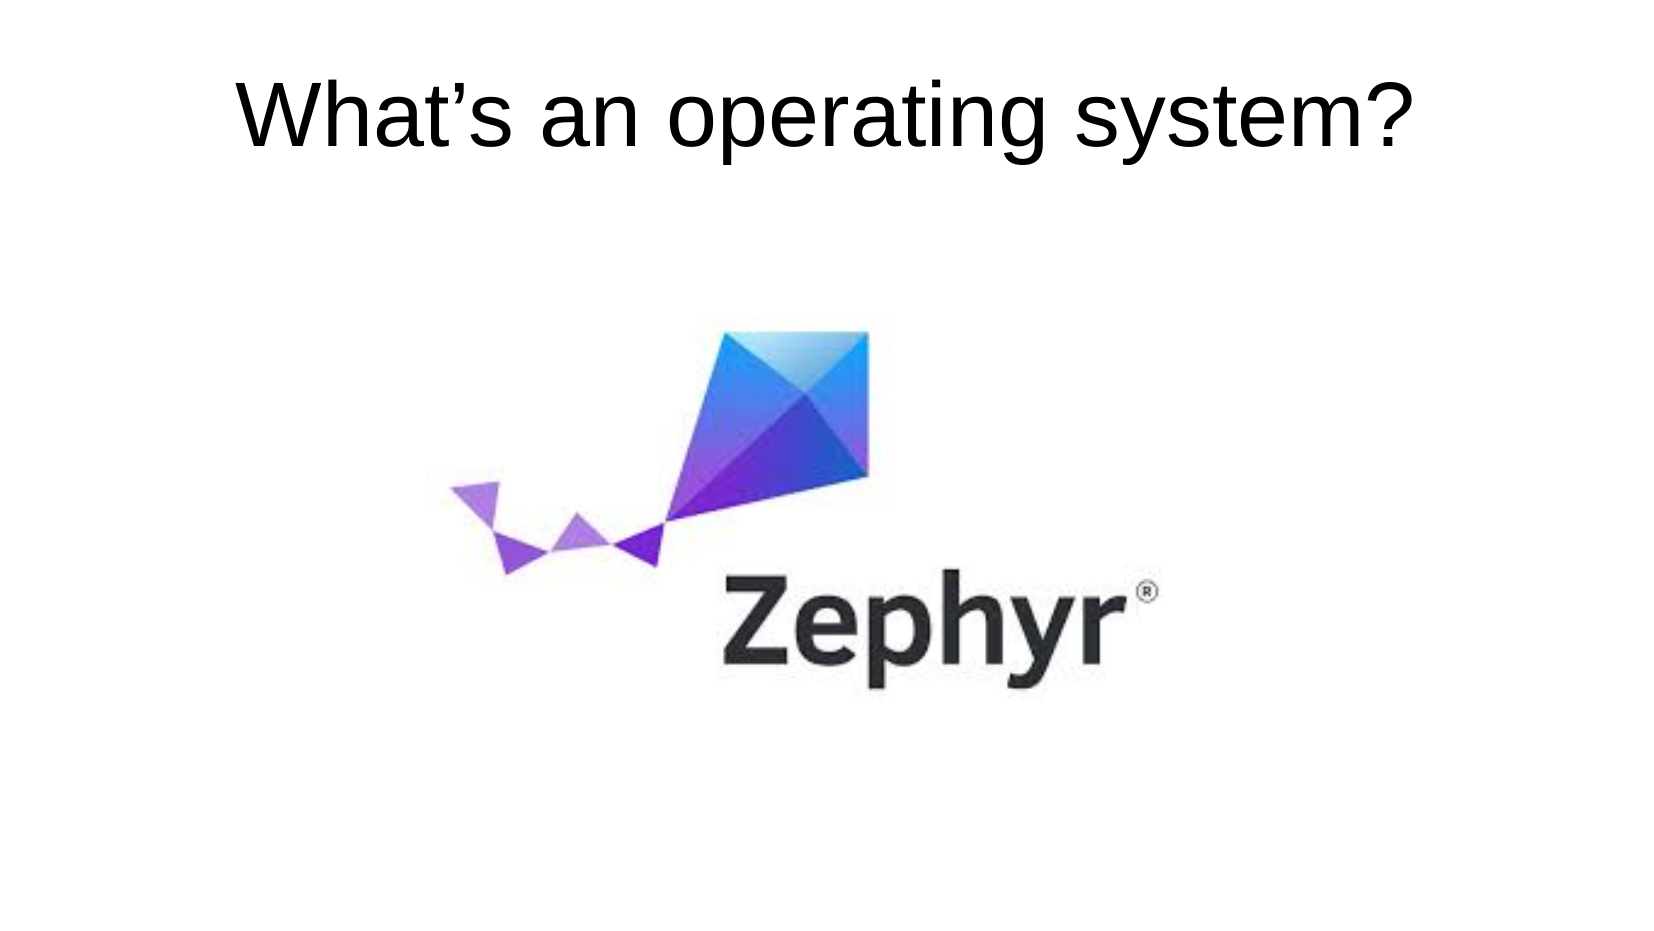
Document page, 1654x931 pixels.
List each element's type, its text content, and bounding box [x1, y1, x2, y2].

picture [426, 313, 1183, 706]
title What’s an operating system? [82, 37, 1571, 193]
